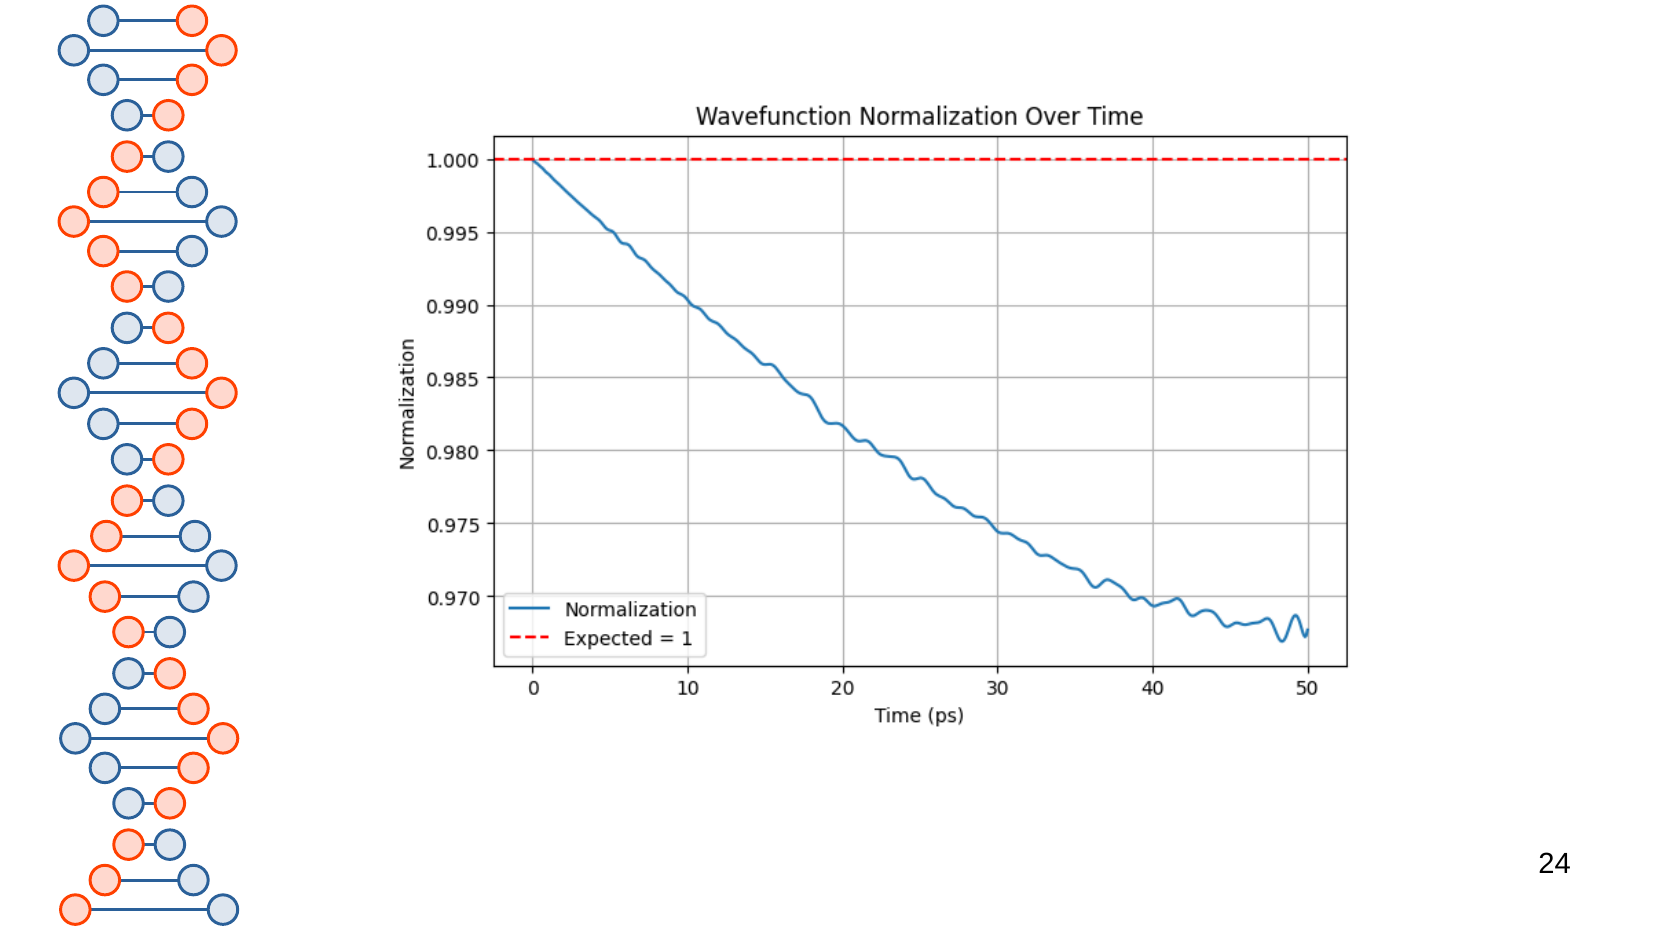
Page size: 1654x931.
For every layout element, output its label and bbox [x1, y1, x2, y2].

picture [385, 92, 1359, 739]
